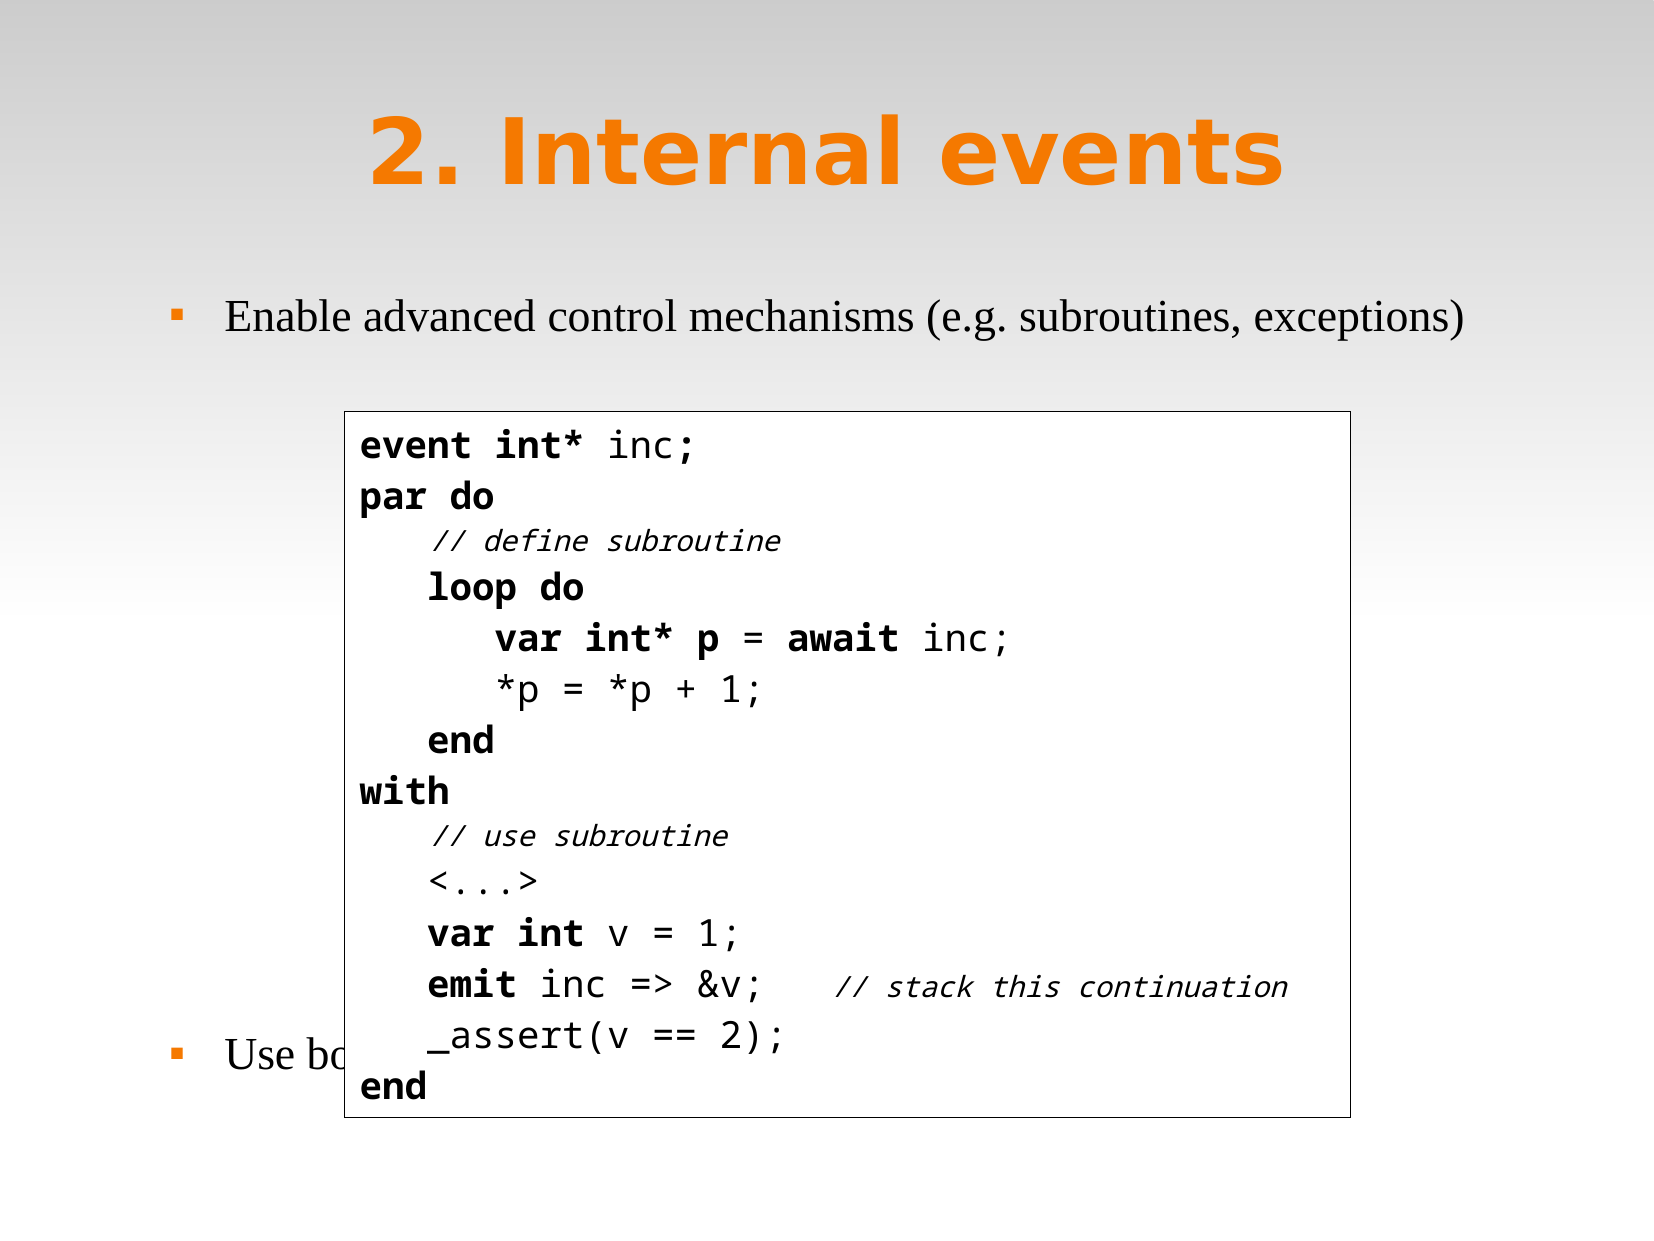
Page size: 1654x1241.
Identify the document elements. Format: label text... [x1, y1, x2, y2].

title 2. Internal events [82, 49, 1571, 257]
text_box event int* inc; par do // define subroutine loop do var int* p = await inc; *p = *p + 1; end with // use subroutine <...> var int v = 1; emit inc => &v; // stack this continuation _assert(v == 2); end [344, 411, 1351, 1028]
list Enable advanced control mechanisms (e.g. subroutines, exceptions) Use bounded memory and execution time [82, 290, 1571, 1232]
